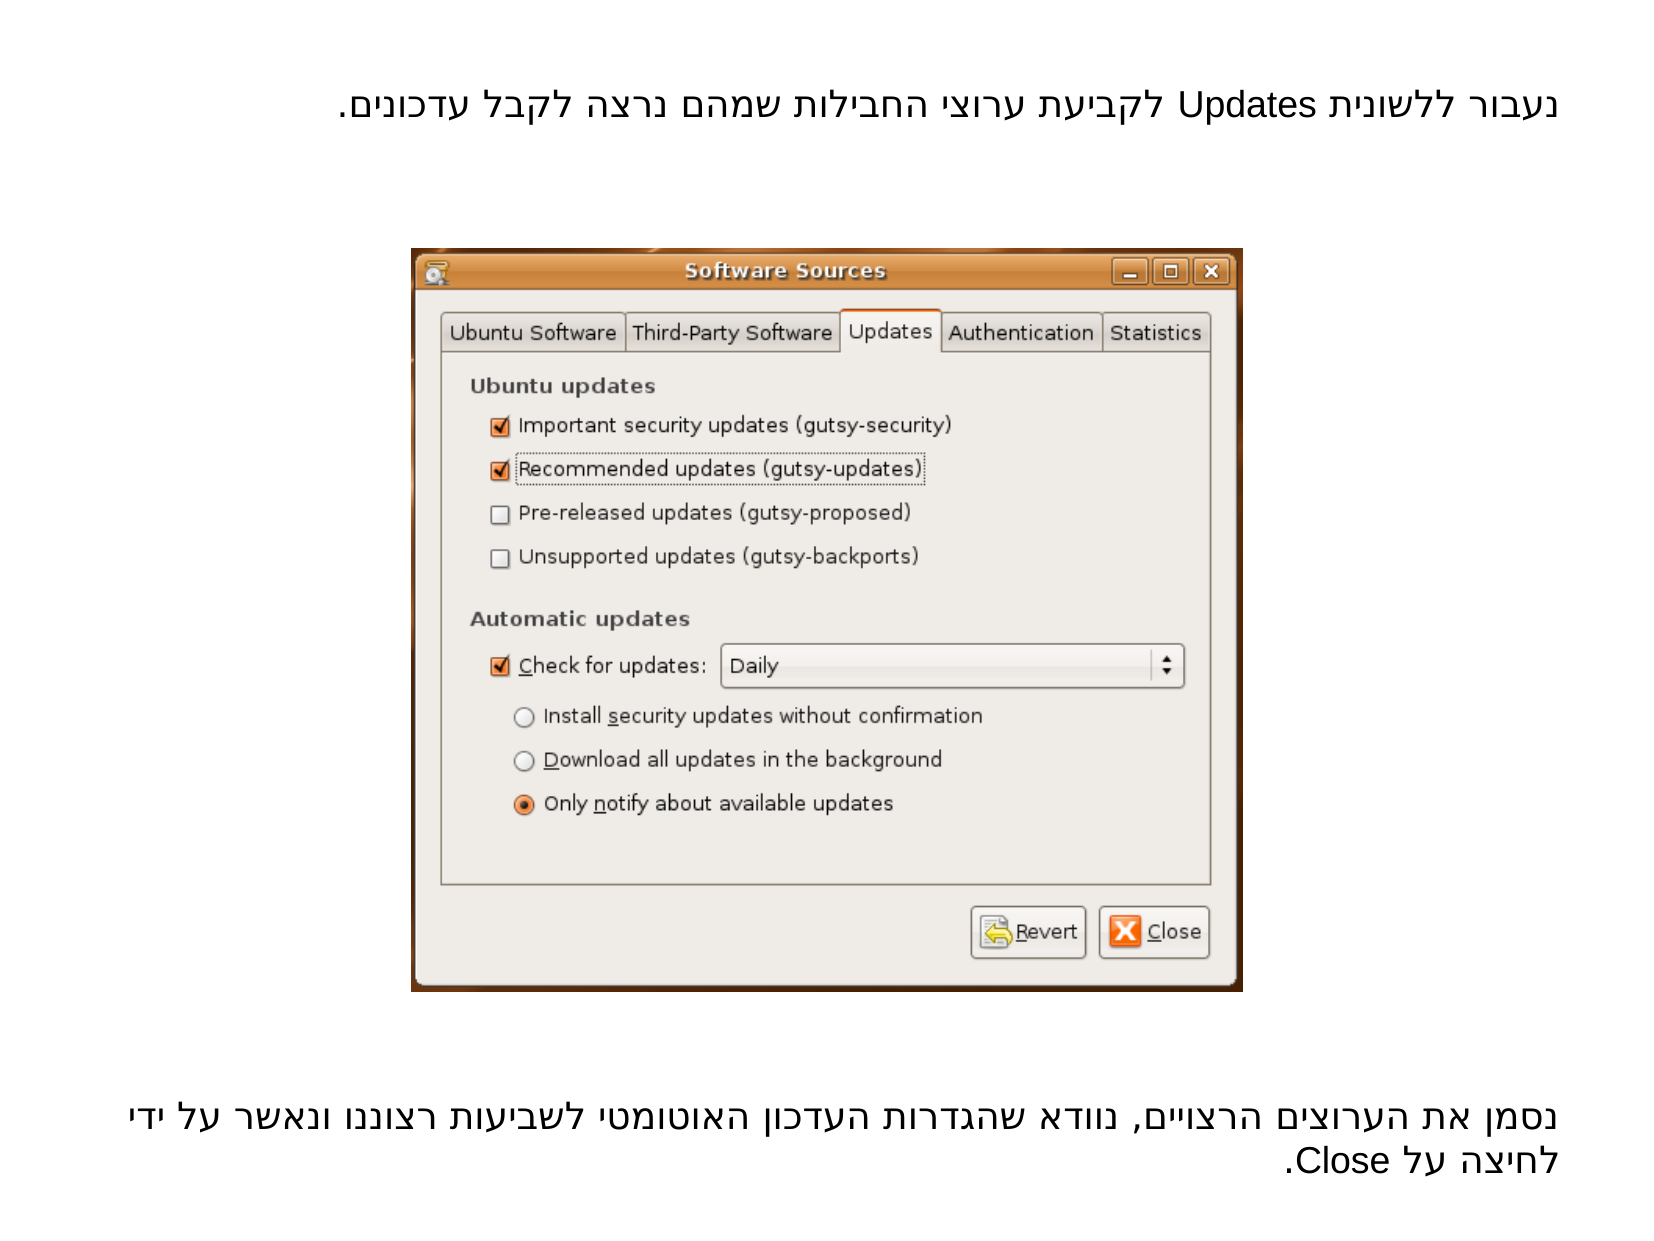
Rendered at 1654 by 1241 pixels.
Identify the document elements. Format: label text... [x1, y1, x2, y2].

text_box נסמן את הערוצים הרצויים, נוודא שהגדרות העדכון האוטומטי לשביעות רצוננו ונאשר על ידי לחיצה על Close. [75, 1087, 1576, 1241]
text_box נעבור ללשונית Updates לקביעת ערוצי החבילות שמהם נרצה לקבל עדכונים. [225, 75, 1576, 136]
picture [411, 248, 1243, 992]
